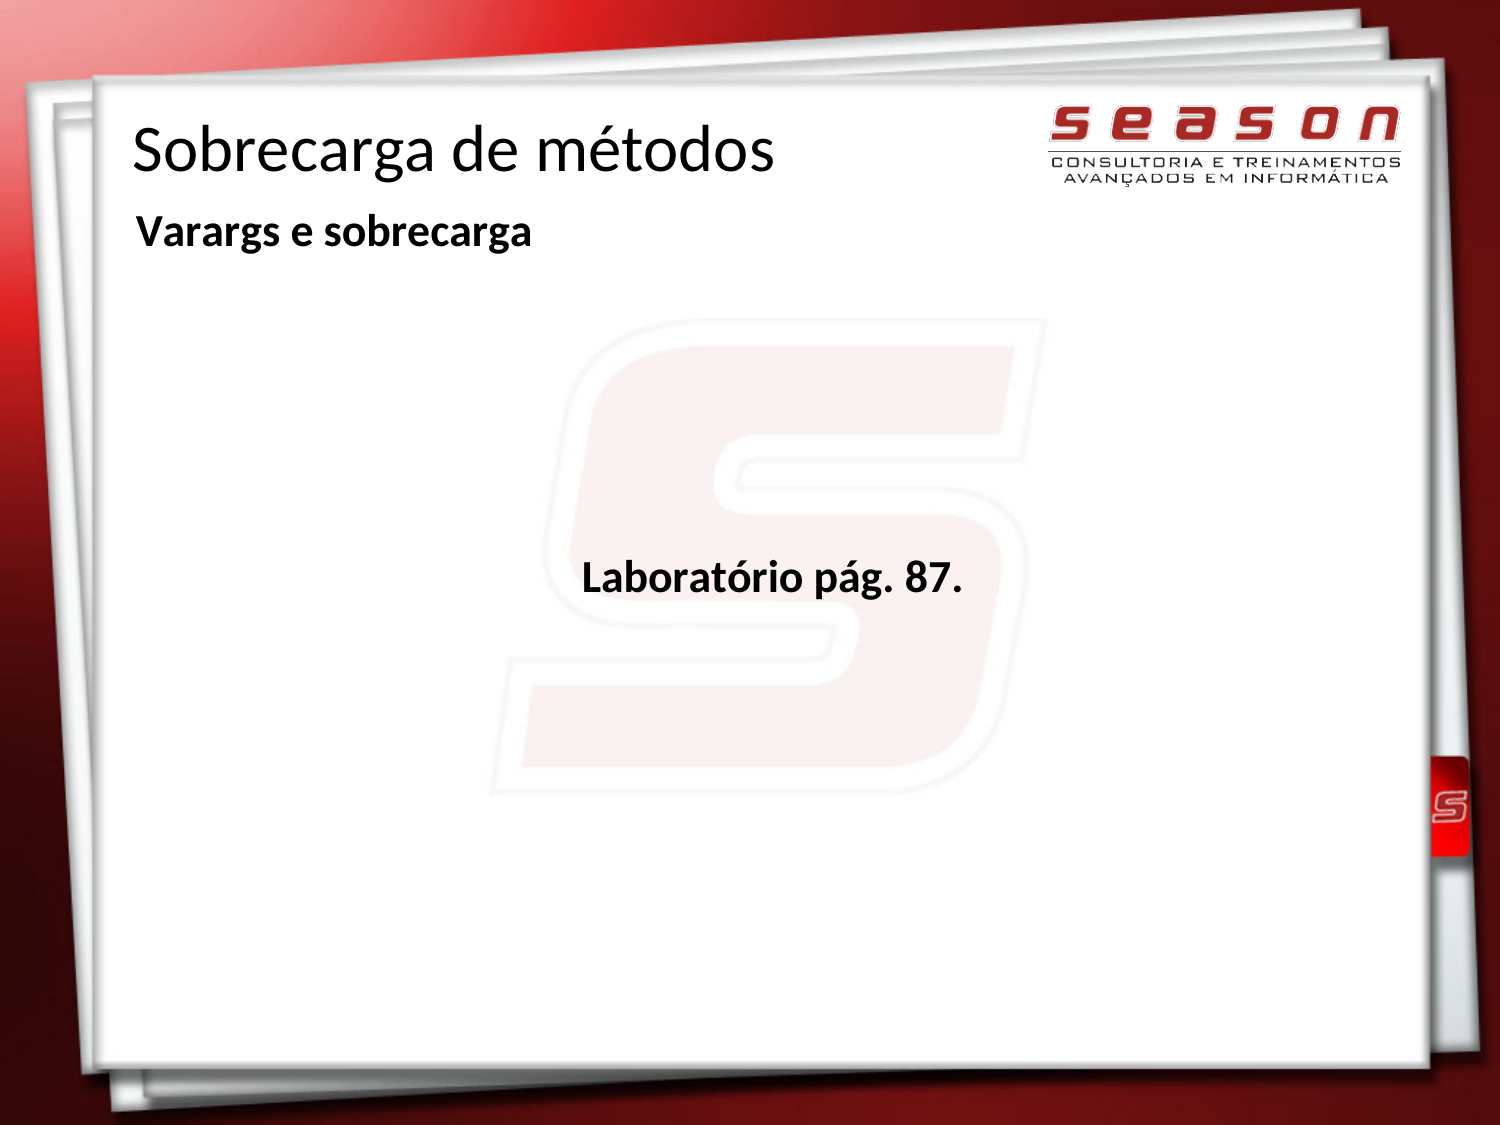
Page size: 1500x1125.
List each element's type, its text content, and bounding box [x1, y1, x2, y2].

picture [0, 0, 1500, 1125]
text_box Laboratório pág. 87. [207, 357, 1328, 792]
title Sobrecarga de métodos [118, 33, 1394, 257]
text_box Varargs e sobrecarga [119, 200, 1240, 256]
